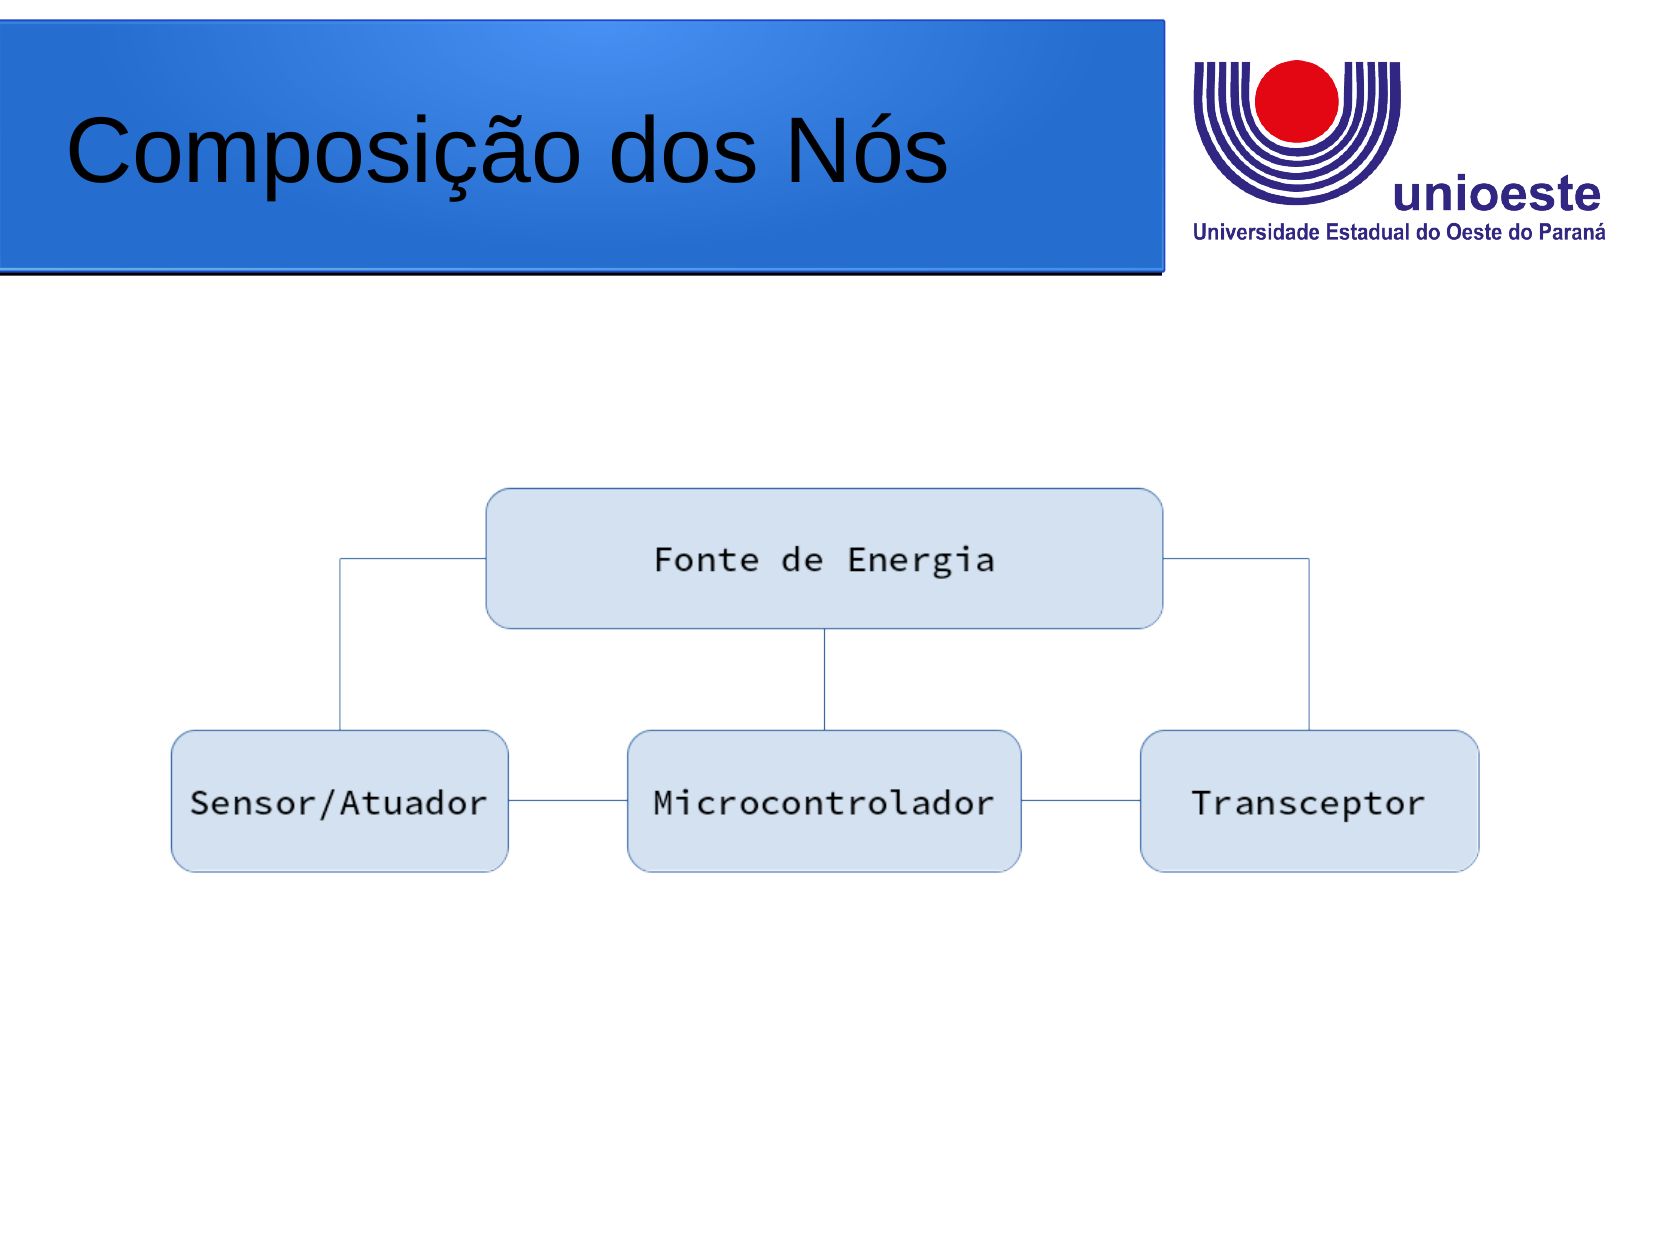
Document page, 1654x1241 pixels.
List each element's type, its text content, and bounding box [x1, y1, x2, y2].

title Composição dos Nós [64, 56, 1117, 244]
picture [159, 476, 1495, 888]
picture [1130, 17, 1654, 260]
